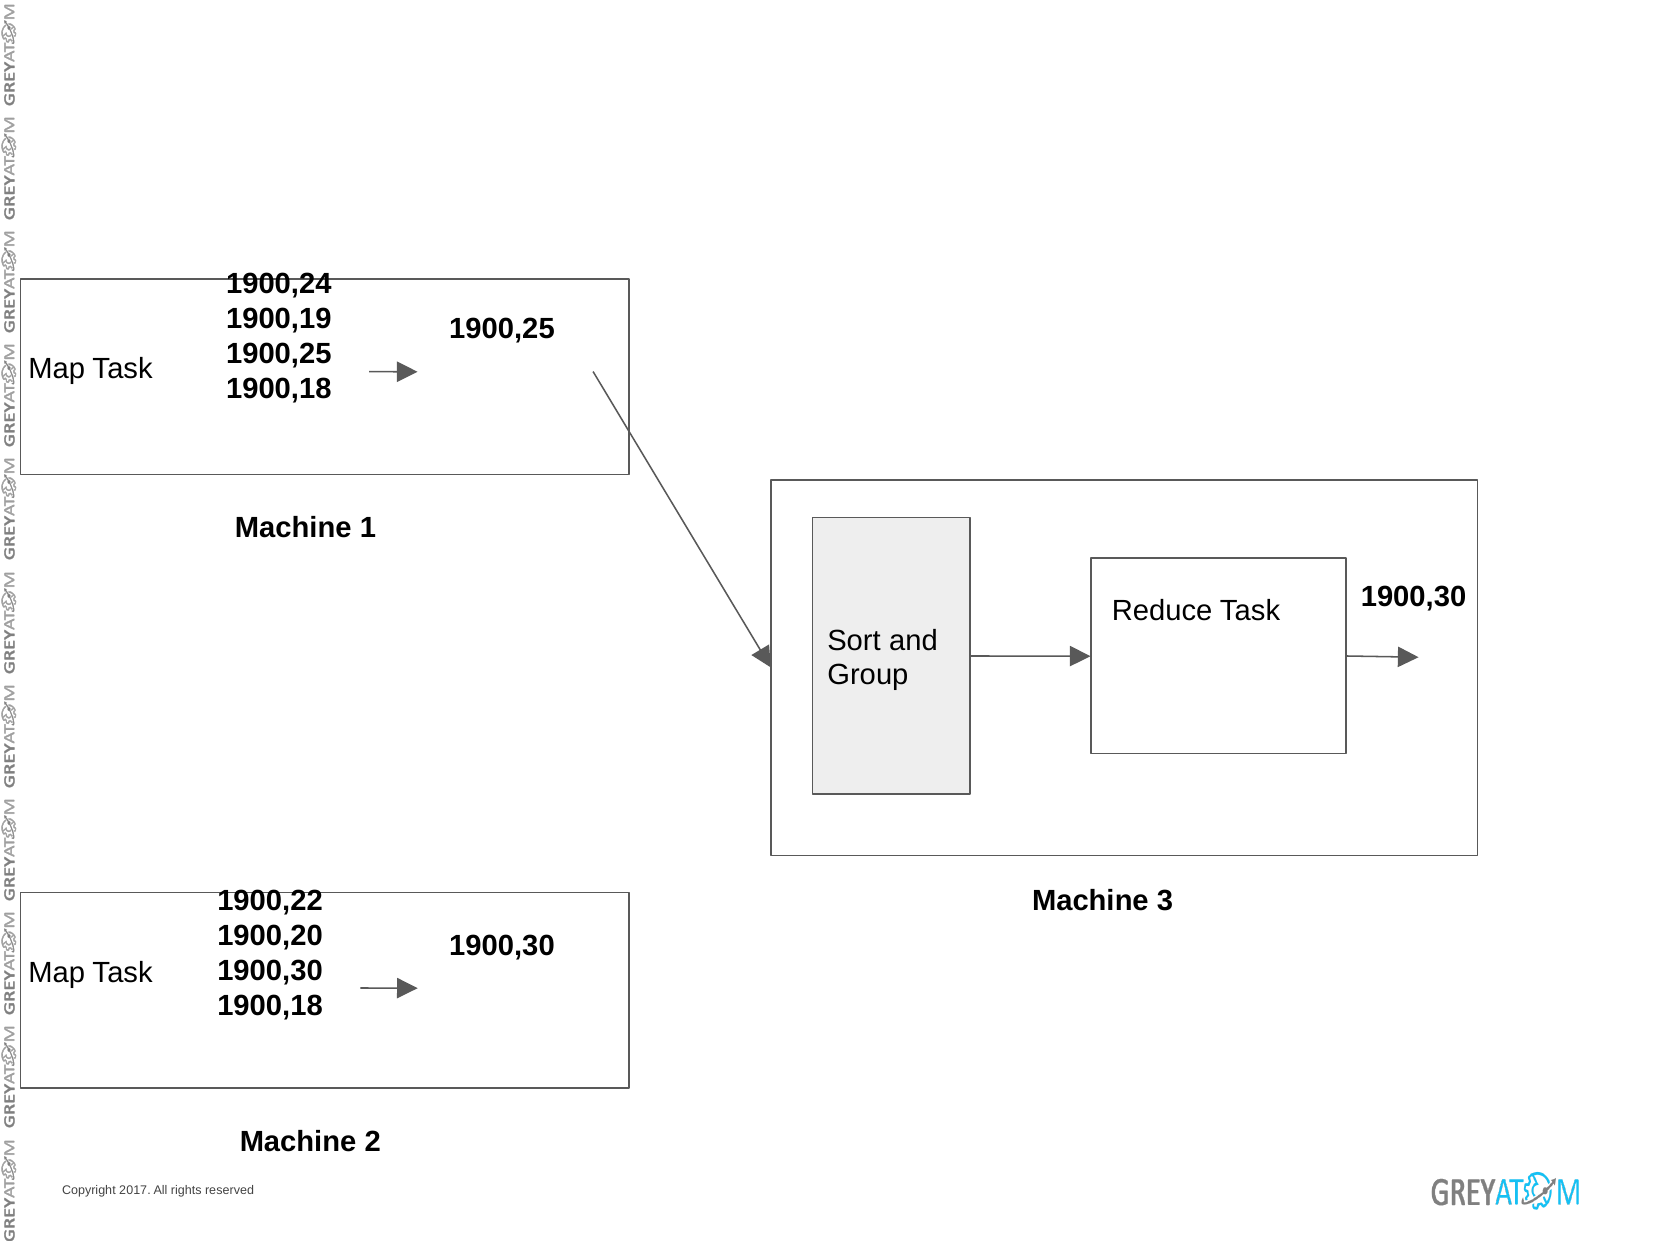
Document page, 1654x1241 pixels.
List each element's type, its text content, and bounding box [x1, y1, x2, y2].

text_box 1900,24 1900,19 1900,25 1900,18 [211, 249, 369, 493]
text_box 1900,25 [417, 249, 593, 493]
picture [1, 231, 17, 333]
picture [1430, 1168, 1581, 1212]
picture [1, 117, 17, 220]
text_box Sort and Group [812, 517, 971, 794]
text_box Machine 2 [225, 1106, 440, 1219]
text_box Machine 3 [1017, 866, 1232, 978]
picture [1, 344, 17, 447]
text_box Reduce Task [1097, 576, 1329, 688]
text_box 1900,30 [417, 866, 593, 1110]
picture [1, 685, 17, 788]
picture [1, 799, 17, 901]
picture [1, 572, 17, 674]
picture [1, 1026, 17, 1128]
picture [1, 4, 17, 106]
text_box 1900,30 [1346, 562, 1522, 640]
text_box Map Task [13, 334, 211, 446]
text_box Machine 1 [220, 493, 435, 605]
picture [1, 912, 17, 1015]
picture [1, 1140, 17, 1241]
text_box Map Task [13, 938, 202, 1051]
text_box 1900,22 1900,20 1900,30 1900,18 [202, 866, 361, 1110]
picture [1, 458, 17, 560]
